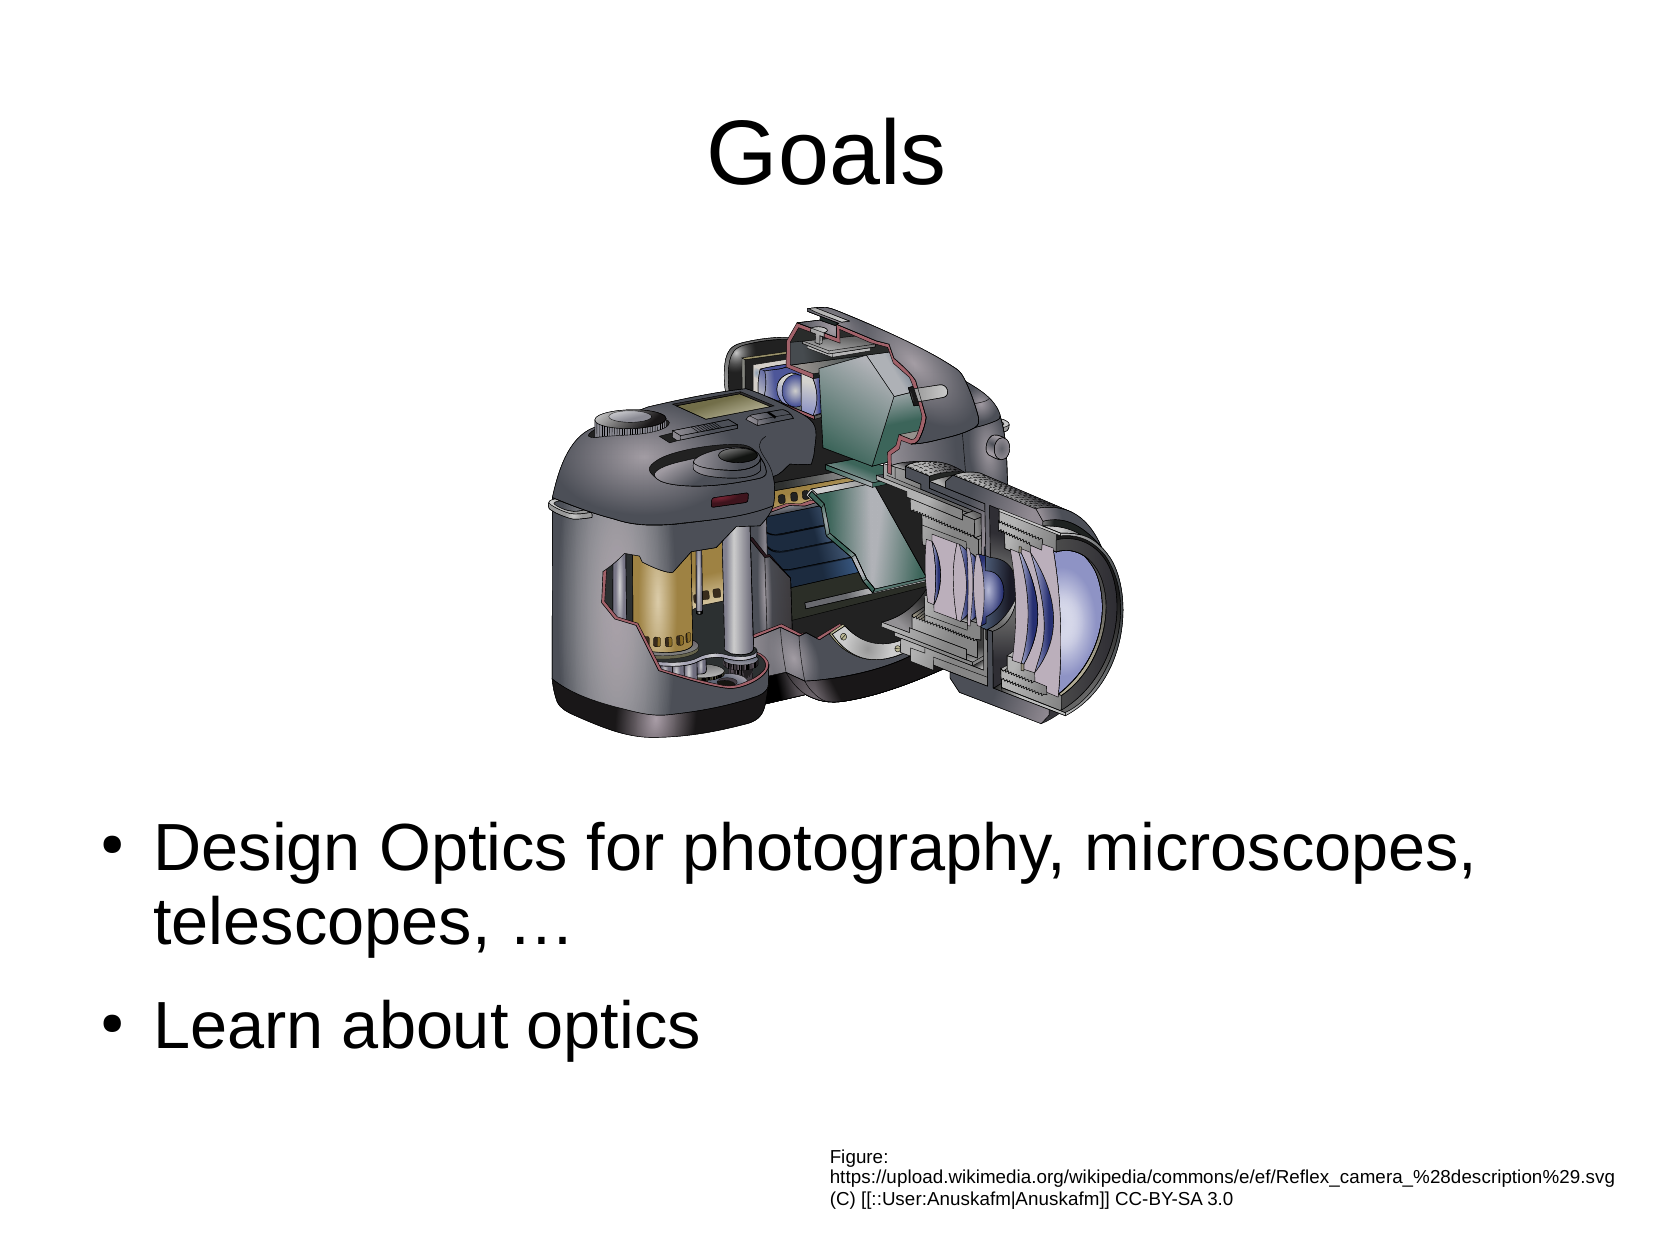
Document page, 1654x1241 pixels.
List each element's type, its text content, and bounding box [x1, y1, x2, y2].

list Design Optics for photography, microscopes, telescopes, … Learn about optics [82, 809, 1571, 1111]
picture [427, 212, 1182, 842]
title Goals [82, 49, 1571, 257]
text_box Figure: https://upload.wikimedia.org/wikipedia/commons/e/ef/Reflex_camera_%28description%29.svg (C) [[::User:Anuskafm|Anuskafm]] CC-BY-SA 3.0 [814, 1138, 1630, 1217]
